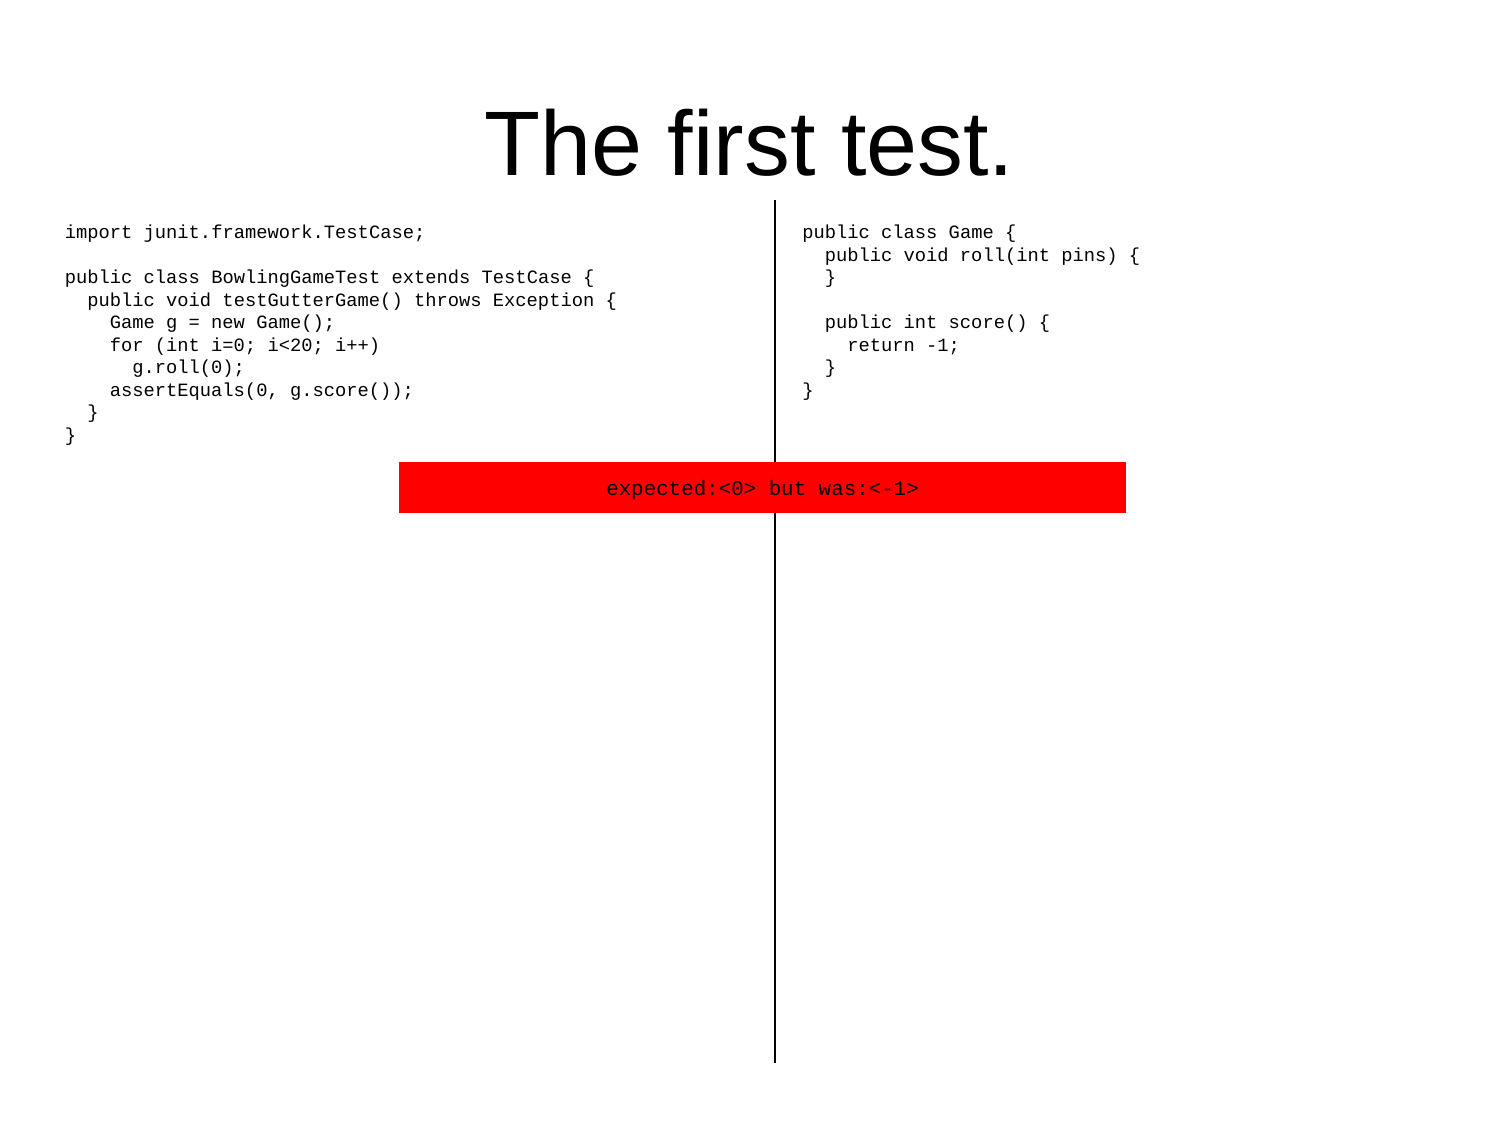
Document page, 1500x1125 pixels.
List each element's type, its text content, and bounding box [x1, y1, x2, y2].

text_box expected:<0> but was:<-1> [399, 462, 1125, 513]
title The first test. [75, 45, 1426, 233]
text_box import junit.framework.TestCase; public class BowlingGameTest extends TestCase { public void testGutterGame() throws Exception { Game g = new Game(); for (int i=0; i<20; i++) g.roll(0); assertEquals(0, g.score()); } } [50, 212, 713, 453]
text_box public class Game { public void roll(int pins) { } public int score() { return -1; } } [787, 212, 1451, 431]
